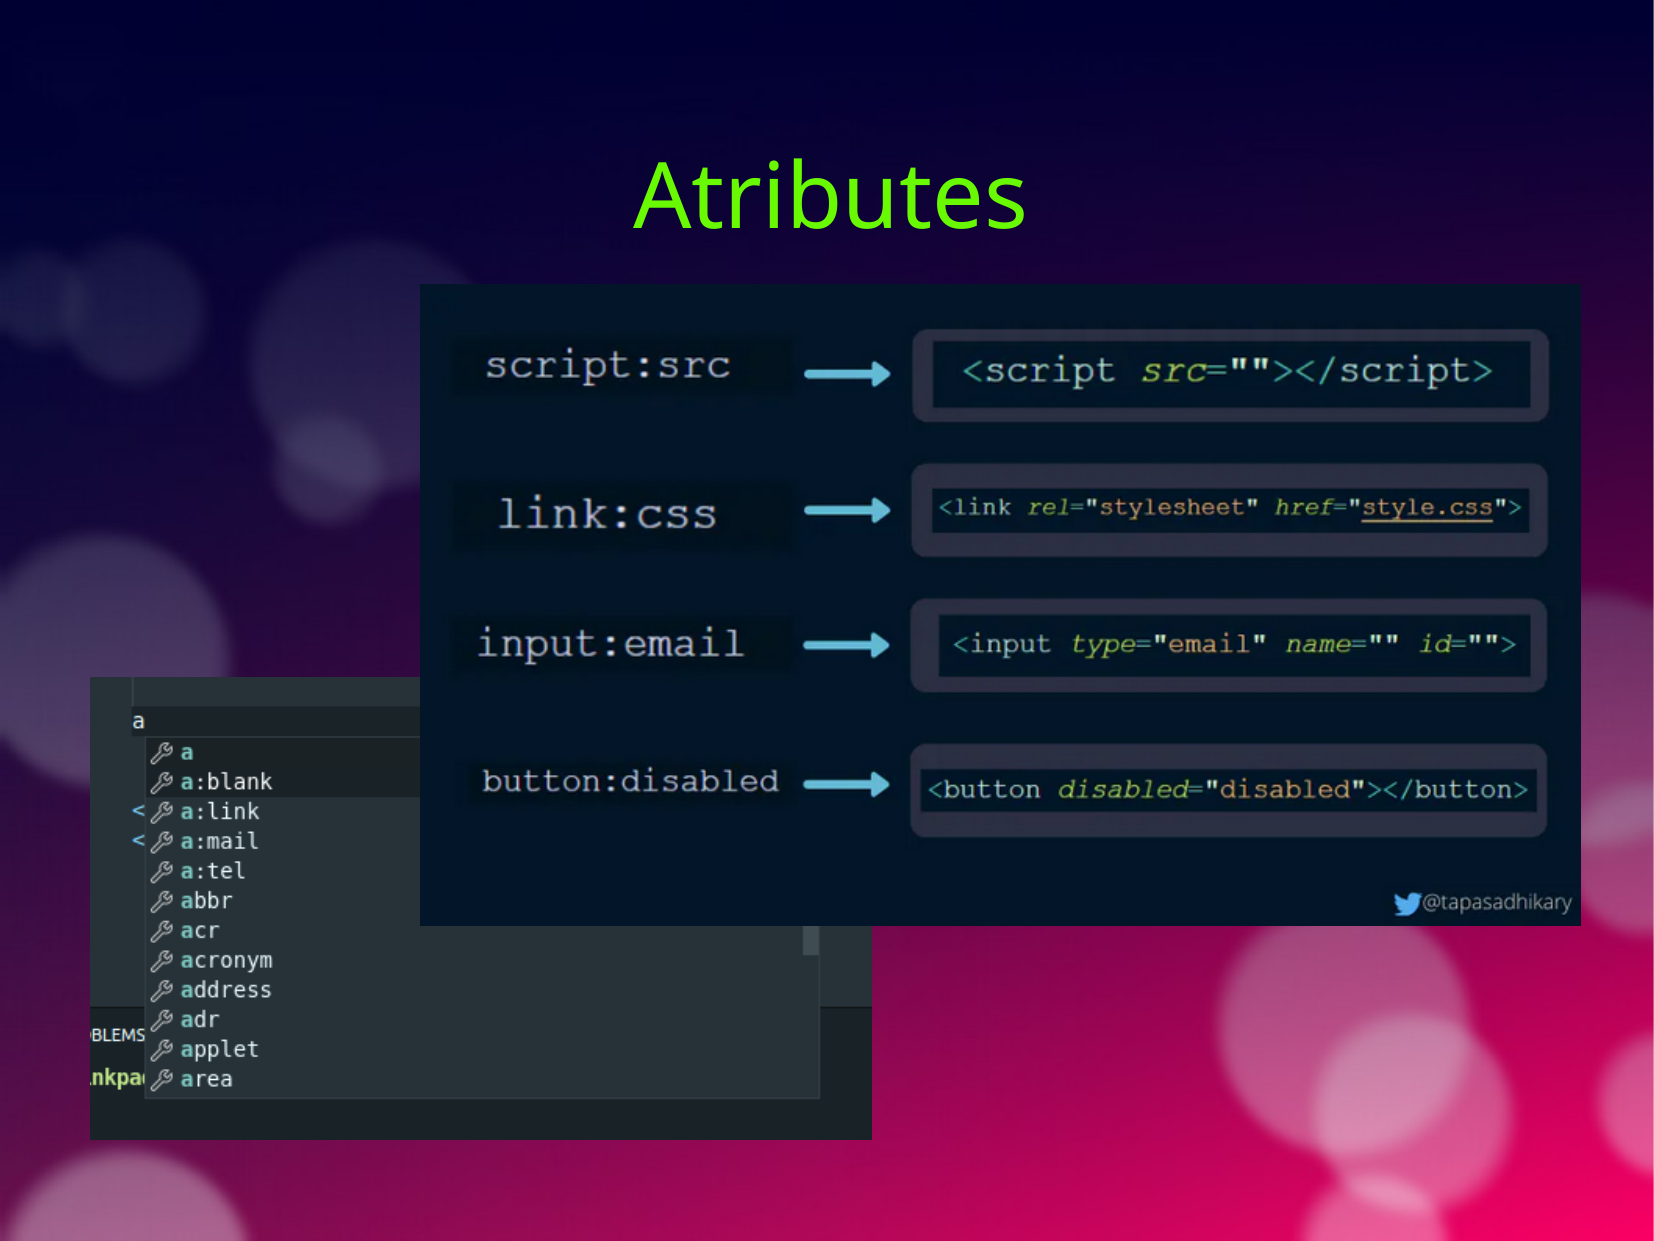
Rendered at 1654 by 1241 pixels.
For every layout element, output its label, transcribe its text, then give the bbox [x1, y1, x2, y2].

picture [0, 0, 1654, 1241]
title Atributes [86, 90, 1576, 298]
